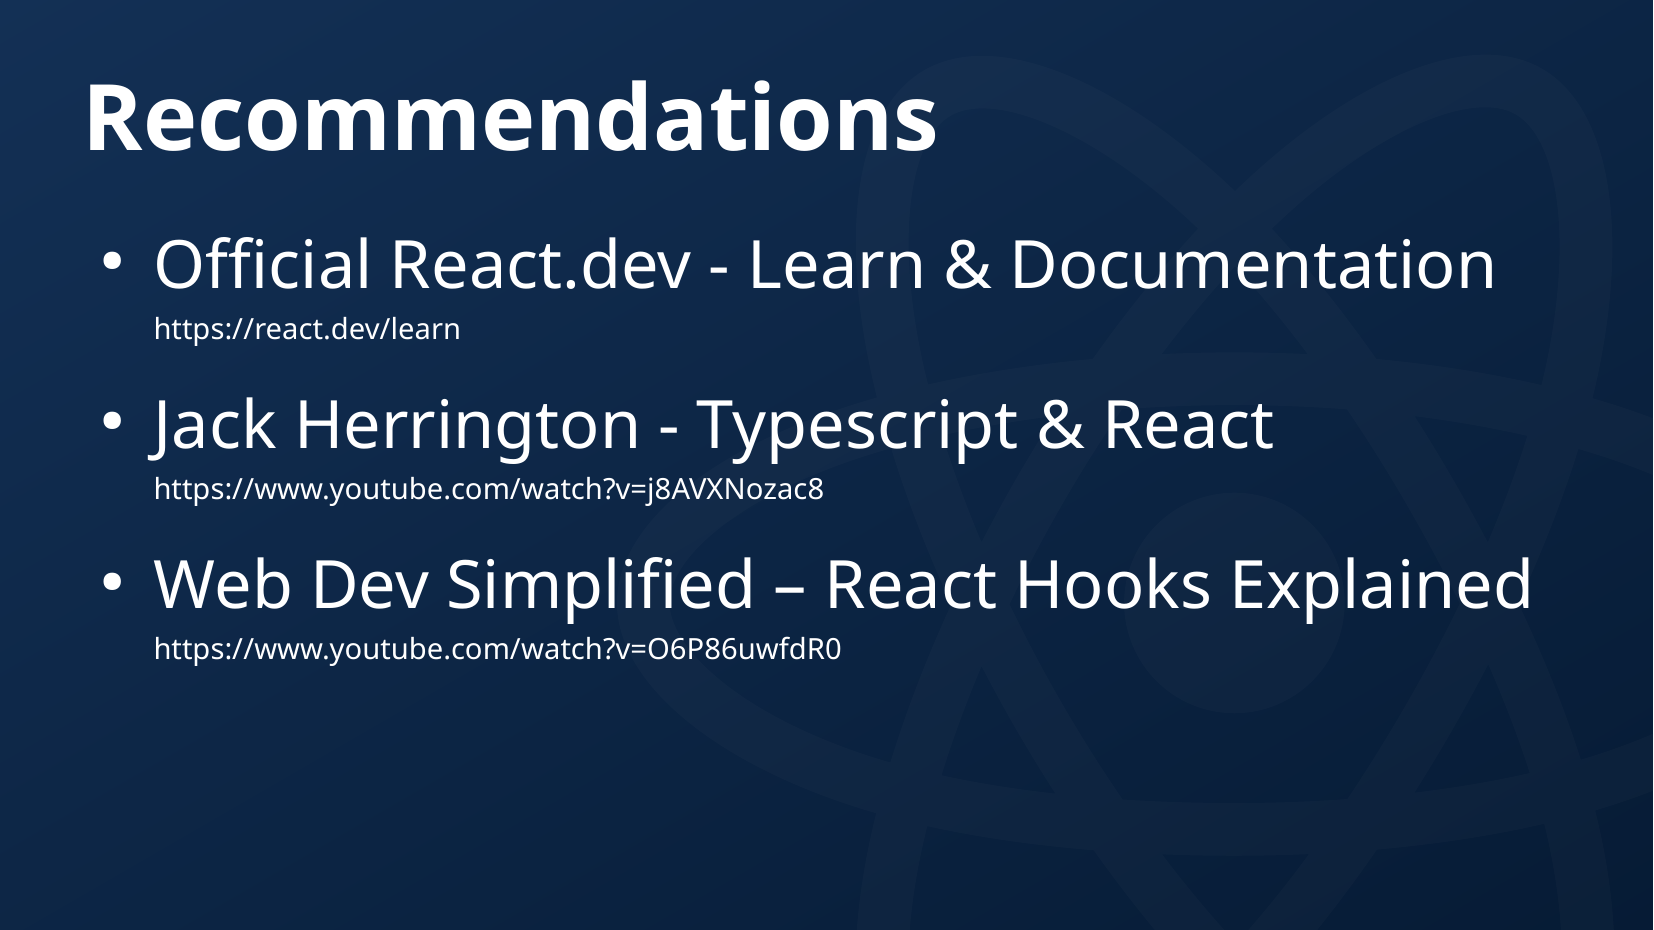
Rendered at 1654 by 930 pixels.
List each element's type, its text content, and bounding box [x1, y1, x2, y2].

list Official React.dev - Learn & Documentation https://react.dev/learn Jack Herrington - Typescript & React https://www.youtube.com/watch?v=j8AVXNozac8 Web Dev Simplified – React Hooks Explained https://www.youtube.com/watch?v=O6P86uwfdR0 [82, 217, 1571, 757]
title Recommendations [82, 37, 1571, 193]
